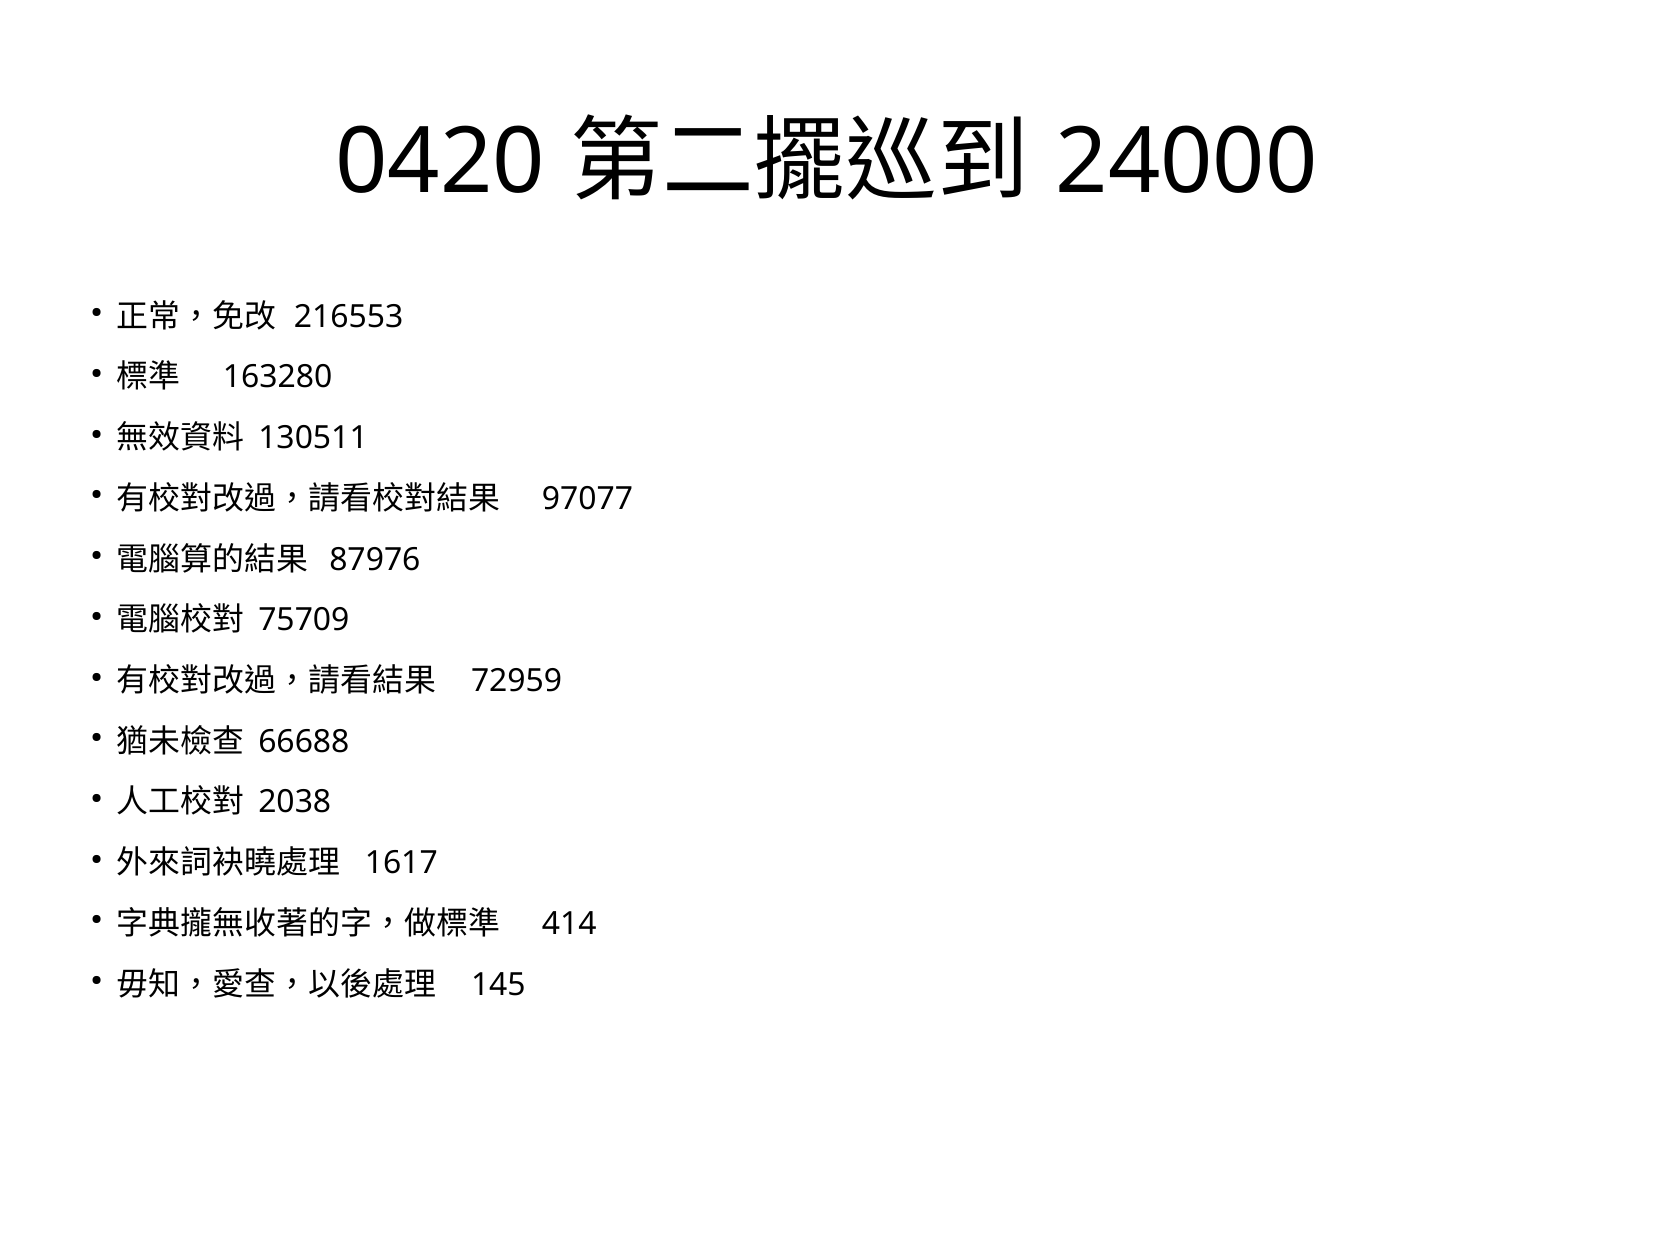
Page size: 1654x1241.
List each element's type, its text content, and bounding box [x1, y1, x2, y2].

list 正常，免改 216553 標準 163280 無效資料 130511 有校對改過，請看校對結果 97077 電腦算的結果 87976 電腦校對 75709 有校對改過，請看結果 72959 猶未檢查 66688 人工校對 2038 外來詞袂曉處理 1617 字典攏無收著的字，做標準 414 毋知，愛查，以後處理 145 [82, 290, 1538, 1010]
title 0420第二擺巡到24000 [82, 49, 1571, 257]
